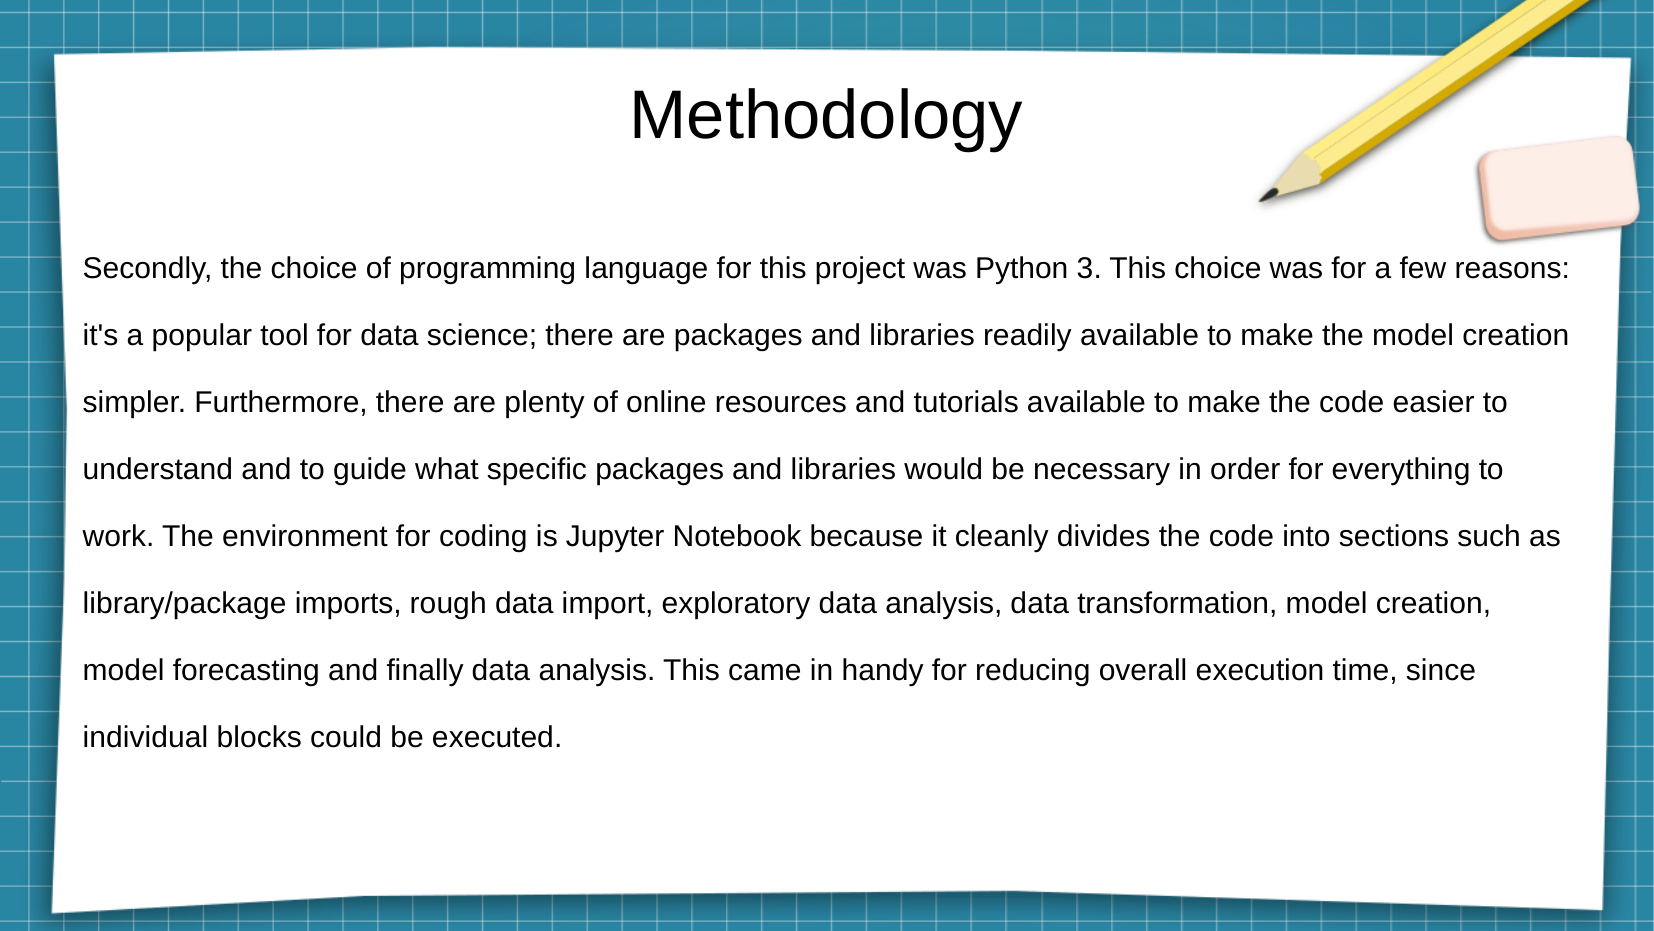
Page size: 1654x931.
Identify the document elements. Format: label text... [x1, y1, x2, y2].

list Secondly, the choice of programming language for this project was Python 3. This choice was for a few reasons: it's a popular tool for data science; there are packages and libraries readily available to make the model creation simpler. Furthermore, there are plenty of online resources and tutorials available to make the code easier to understand and to guide what specific packages and libraries would be necessary in order for everything to work. The environment for coding is Jupyter Notebook because it cleanly divides the code into sections such as library/package imports, rough data import, exploratory data analysis, data transformation, model creation, model forecasting and finally data analysis. This came in handy for reducing overall execution time, since individual blocks could be executed. [82, 217, 1571, 758]
picture [0, 0, 1654, 931]
title Methodology [82, 37, 1571, 193]
